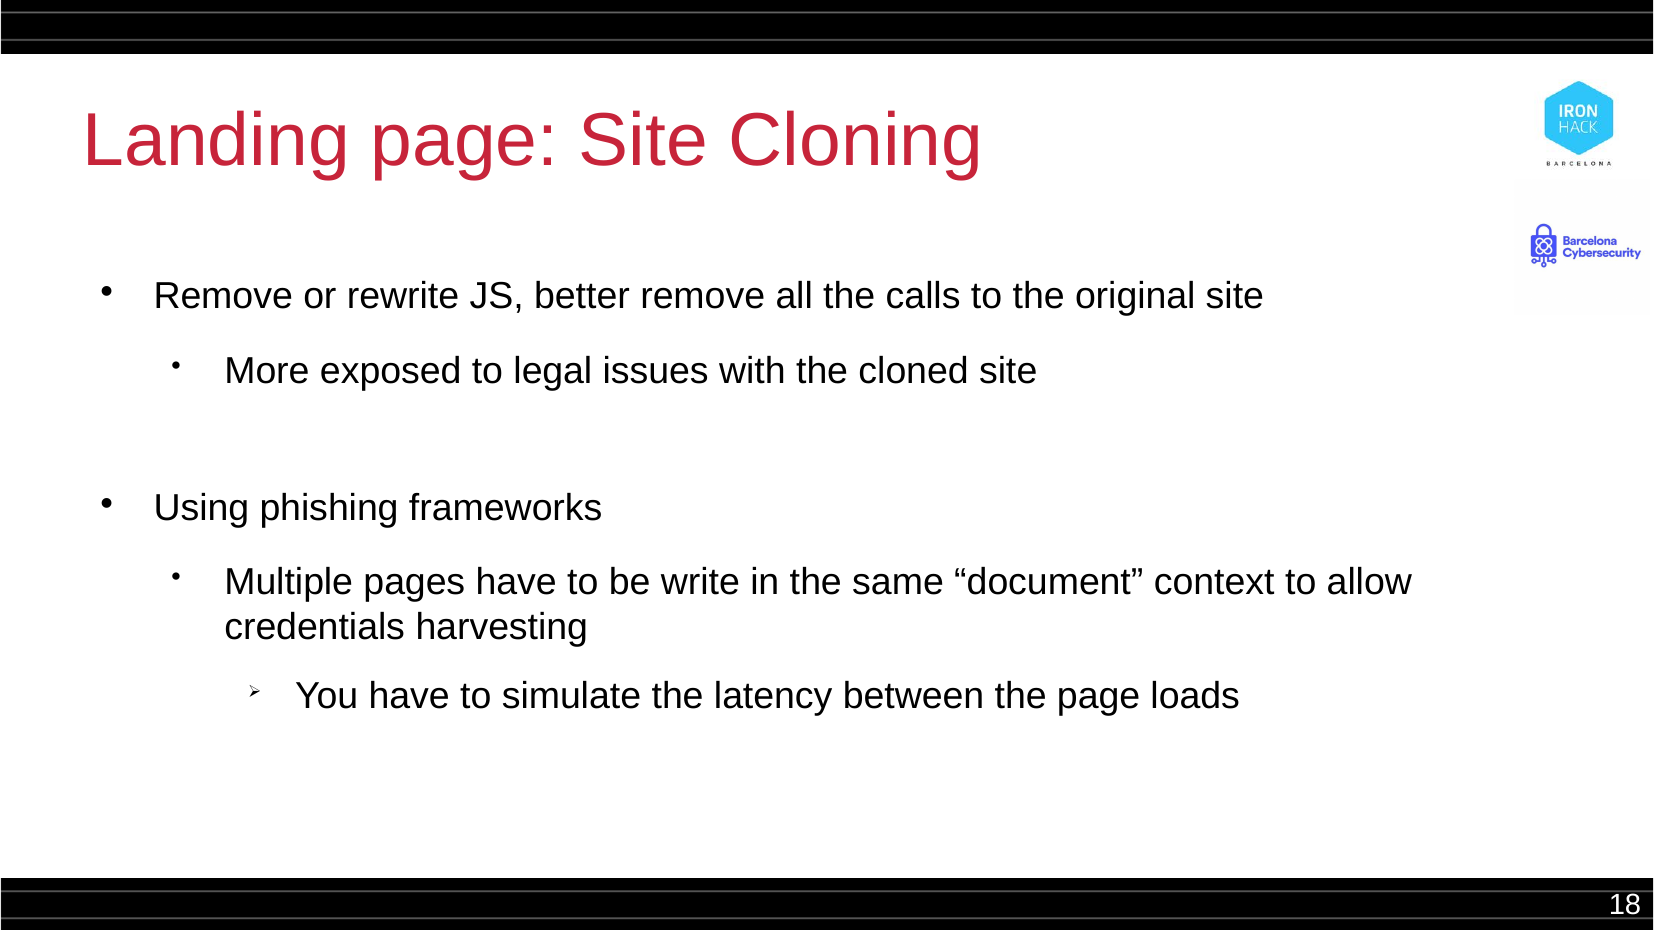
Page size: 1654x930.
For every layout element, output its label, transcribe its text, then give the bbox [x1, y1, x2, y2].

picture [0, 878, 1654, 930]
text_box Landing page: Site Cloning [82, 57, 1571, 213]
text_box Remove or rewrite JS, better remove all the calls to the original site More exposed to legal issues with the cloned site Using phishing frameworks Multiple pages have to be write in the same “document” context to allow credentials harvesting You have to simulate the latency between the page loads [82, 271, 1571, 757]
picture [0, 0, 1654, 54]
picture [1514, 67, 1650, 315]
